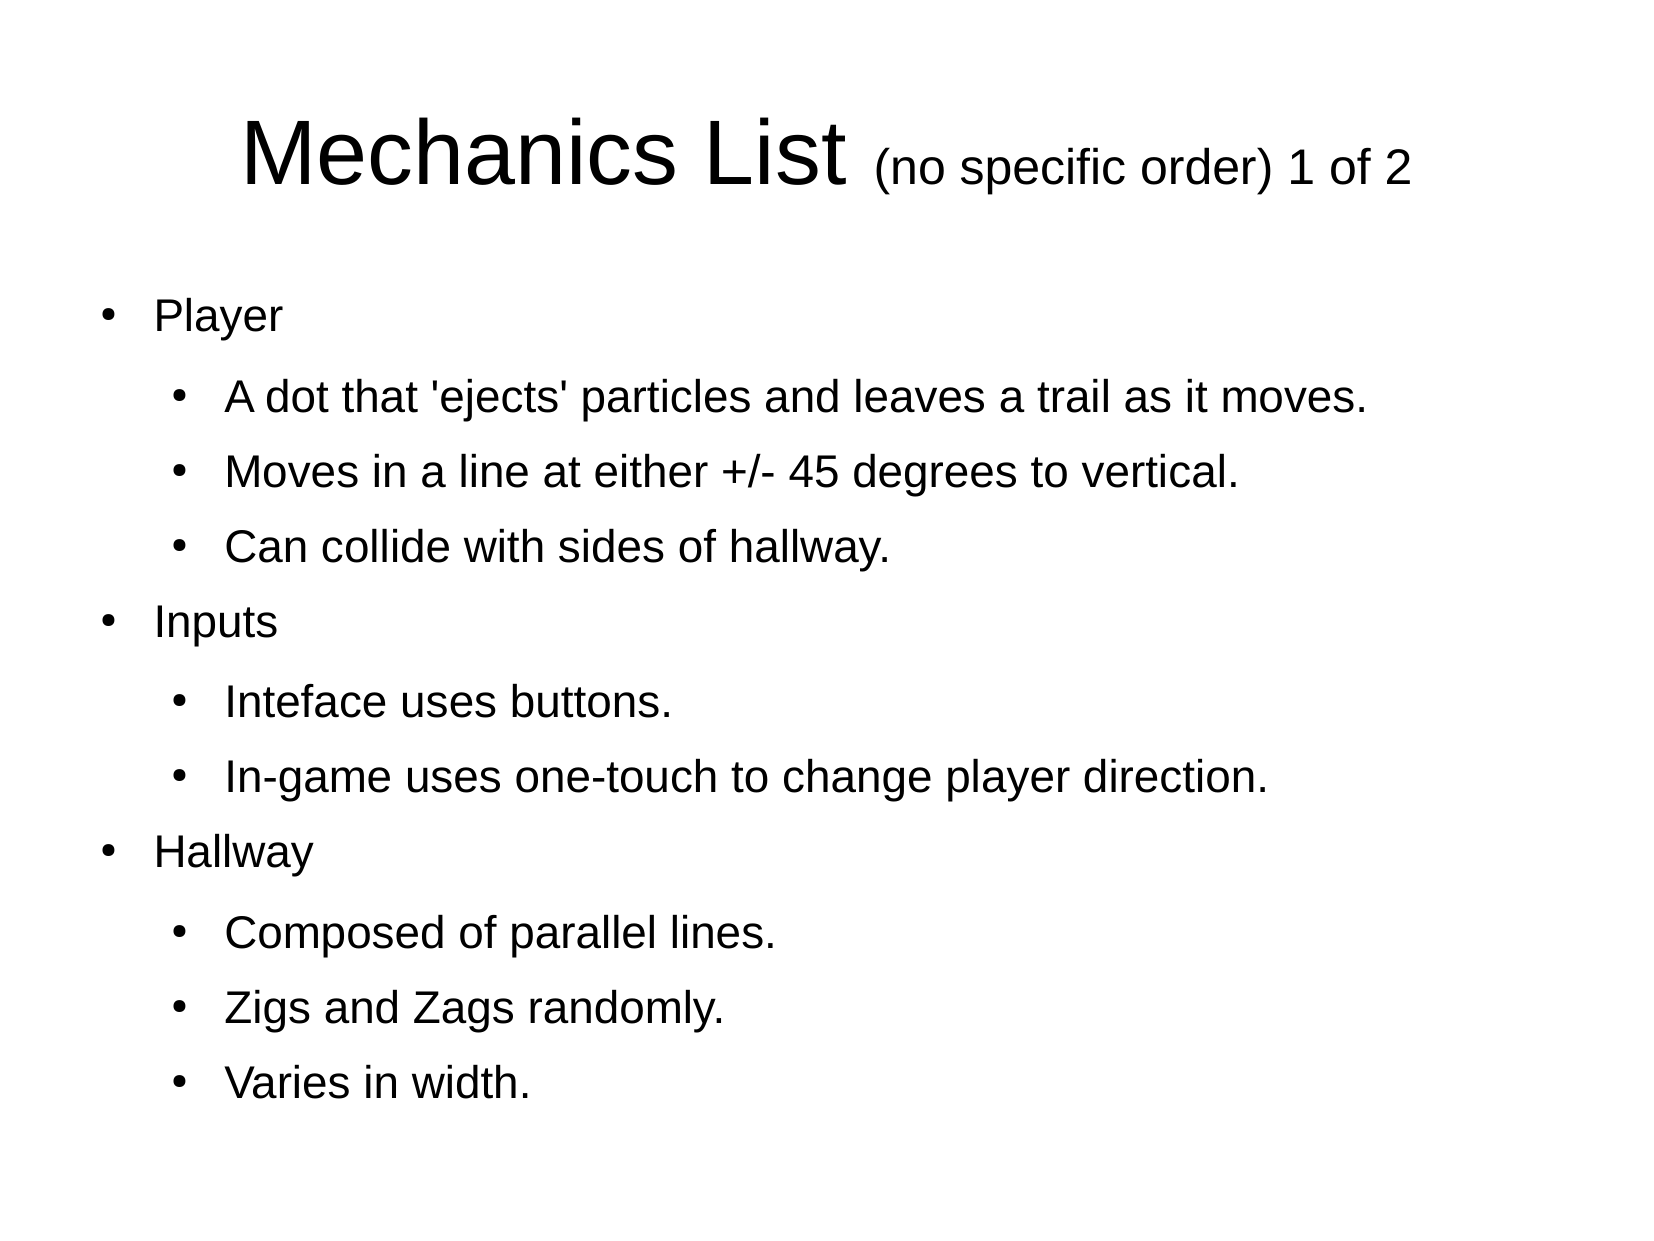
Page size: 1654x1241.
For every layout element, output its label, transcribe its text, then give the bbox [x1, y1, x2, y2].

list Player A dot that 'ejects' particles and leaves a trail as it moves. Moves in a line at either +/- 45 degrees to vertical. Can collide with sides of hallway. Inputs Inteface uses buttons. In-game uses one-touch to change player direction. Hallway Composed of parallel lines. Zigs and Zags randomly. Varies in width. [82, 290, 1571, 1109]
title Mechanics List (no specific order) 1 of 2 [82, 49, 1571, 257]
